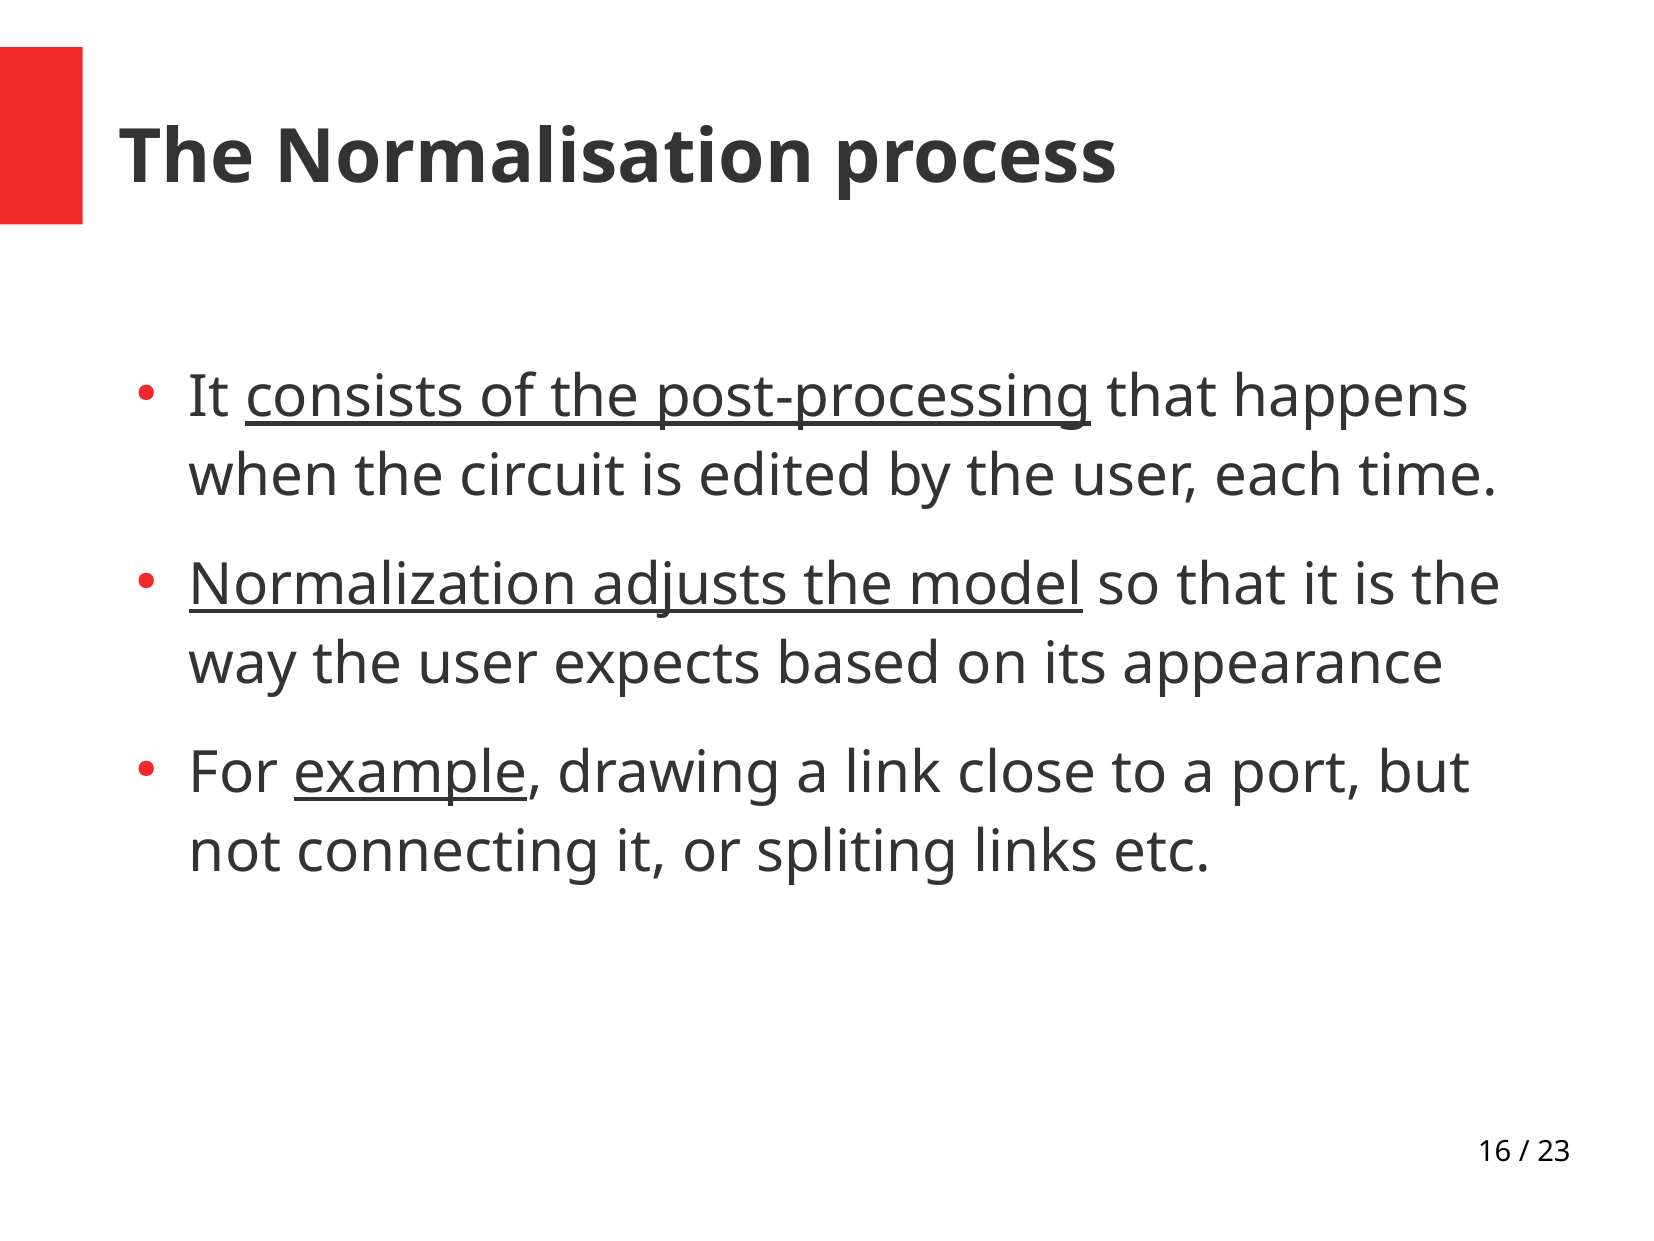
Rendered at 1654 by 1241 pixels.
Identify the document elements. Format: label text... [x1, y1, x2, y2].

list It consists of the post-processing that happens when the circuit is edited by the user, each time. Normalization adjusts the model so that it is the way the user expects based on its appearance For example, drawing a link close to a port, but not connecting it, or spliting links etc. [118, 354, 1536, 1074]
title The Normalisation process [118, 49, 1571, 257]
